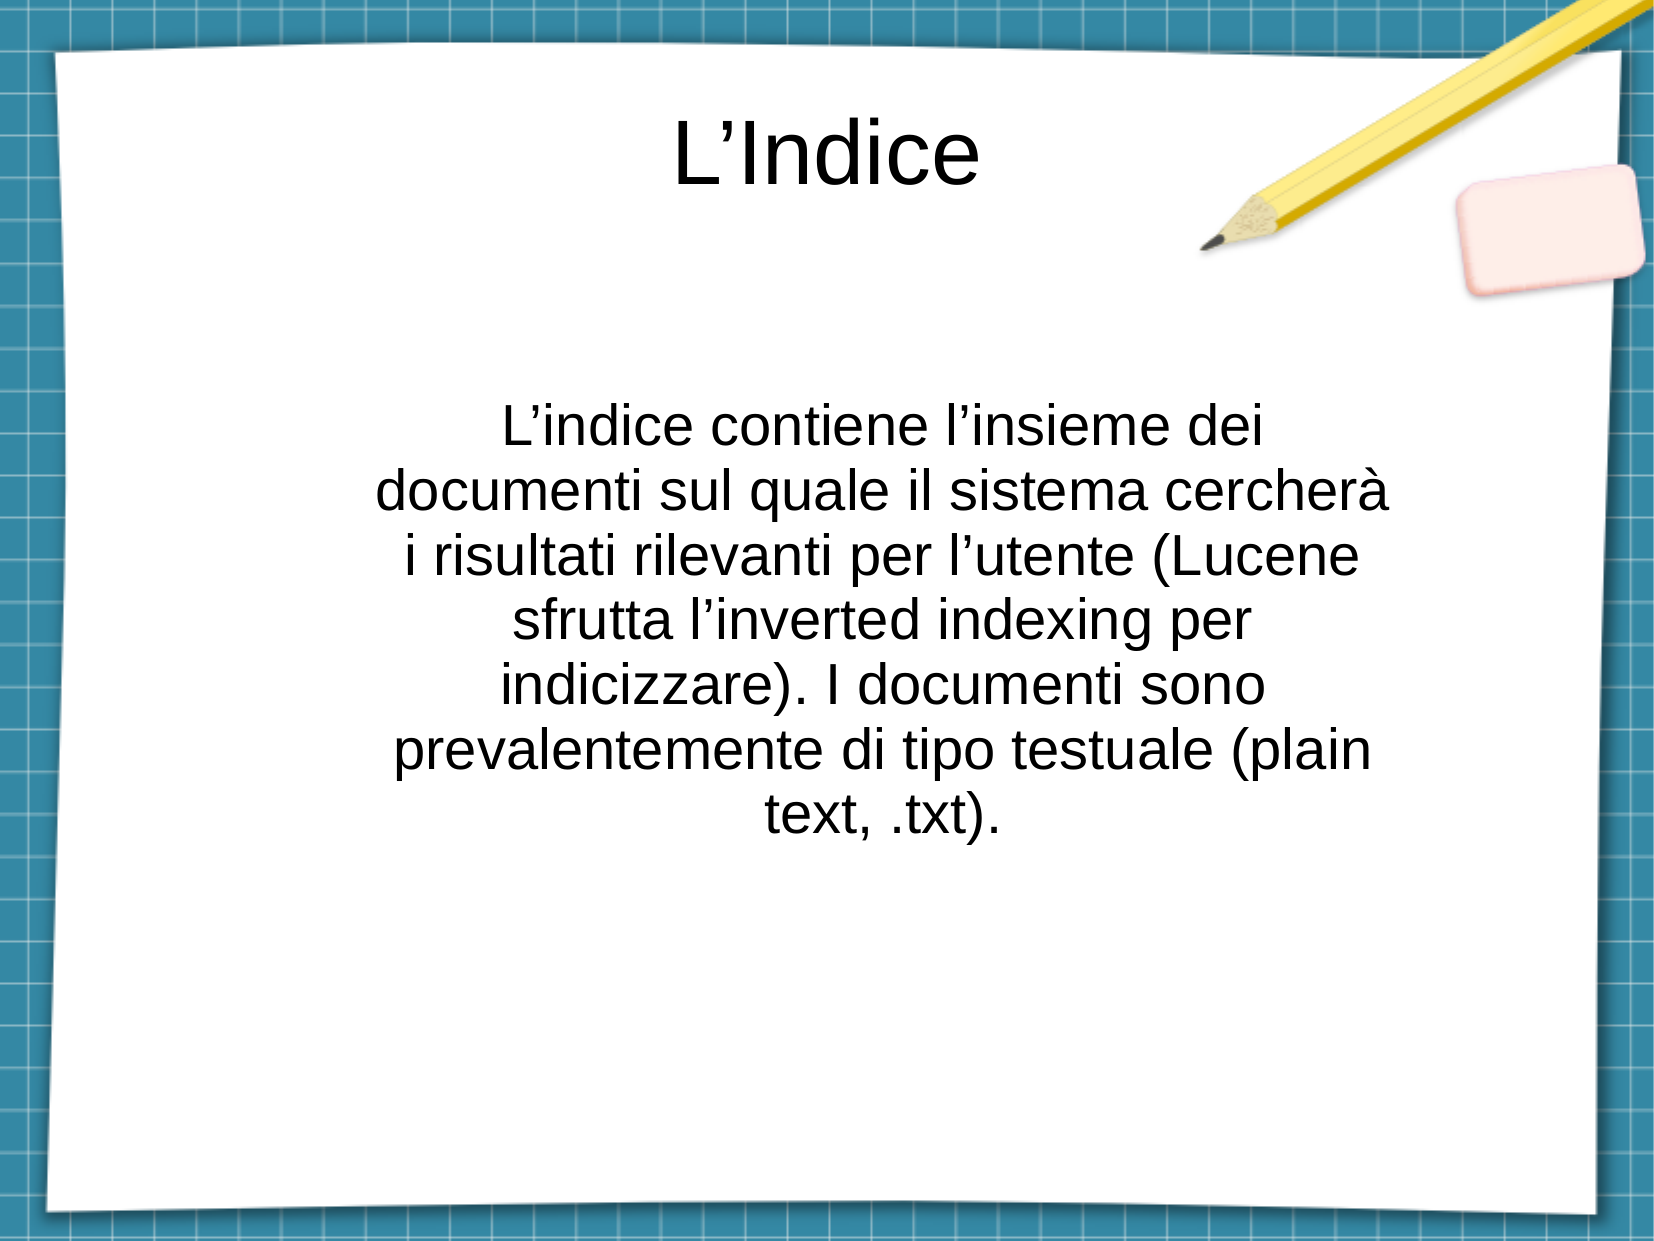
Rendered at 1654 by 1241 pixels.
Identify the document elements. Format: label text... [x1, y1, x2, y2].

title L’Indice [82, 49, 1571, 257]
list L’indice contiene l’insieme dei documenti sul quale il sistema cercherà i risultati rilevanti per l’utente (Lucene sfrutta l’inverted indexing per indicizzare). I documenti sono prevalentemente di tipo testuale (plain text, .txt). [253, 393, 1400, 848]
picture [0, 0, 1654, 1241]
